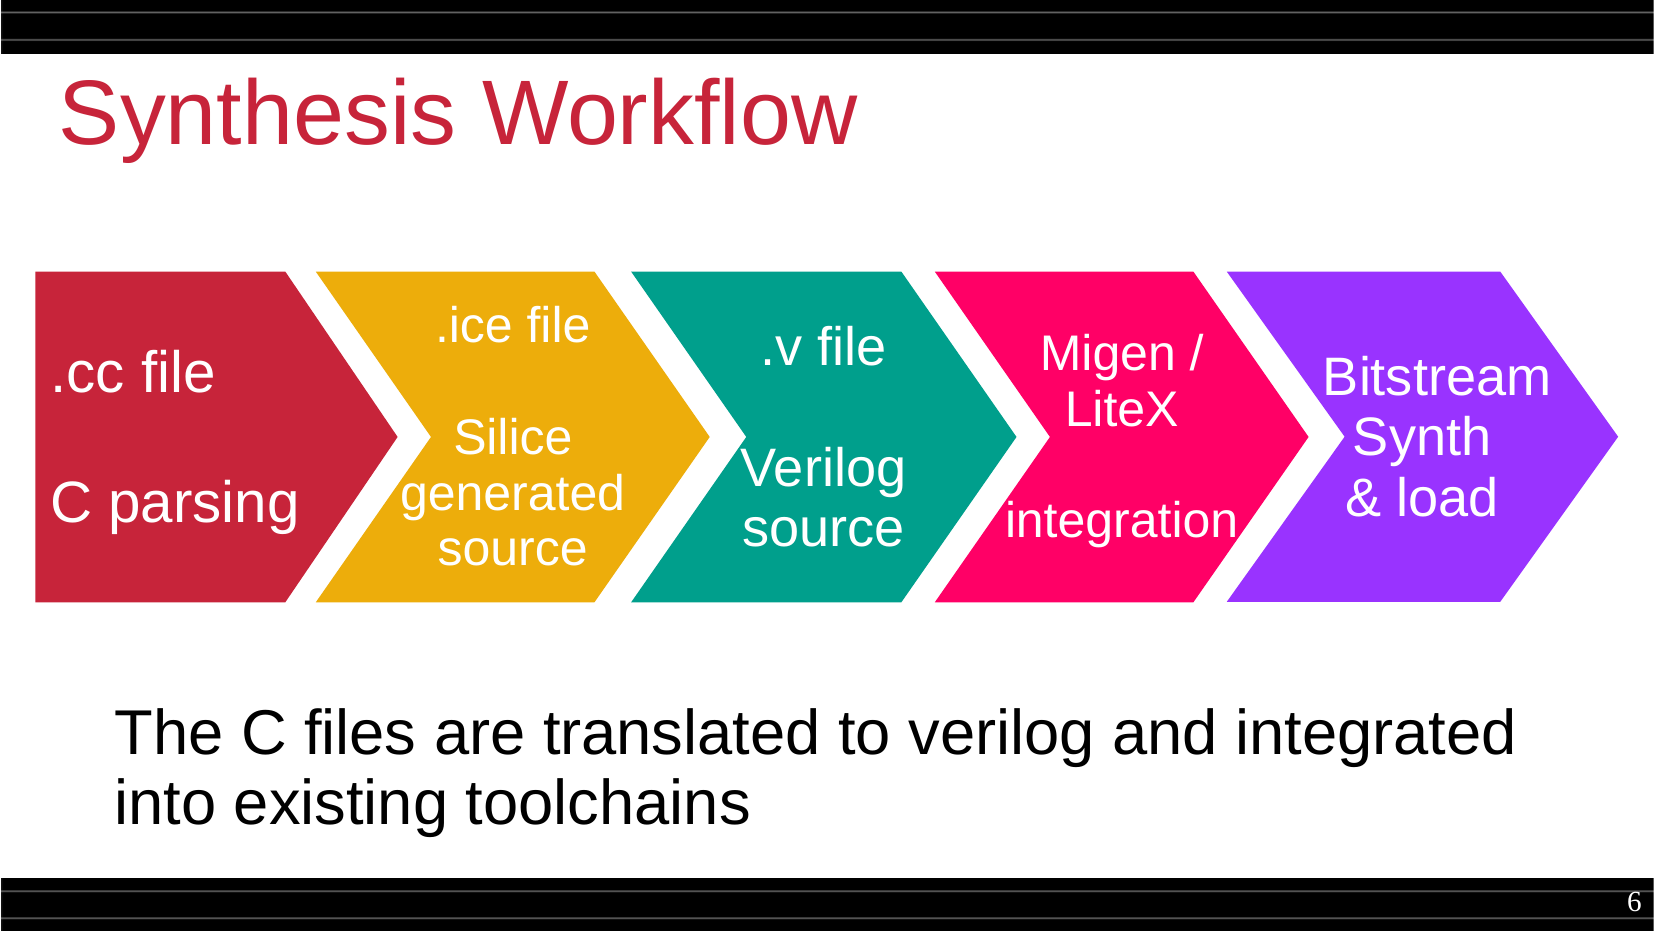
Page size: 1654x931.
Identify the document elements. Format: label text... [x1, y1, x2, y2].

text_box .ice file Silice generated source [315, 271, 710, 603]
picture [1, 0, 1654, 54]
text_box Migen / LiteX integration [934, 271, 1309, 603]
picture [1, 878, 1654, 931]
title Synthesis Workflow [59, 35, 1548, 191]
list The C files are translated to verilog and integrated into existing toolchains [47, 696, 1583, 839]
text_box .cc file C parsing [35, 271, 398, 603]
text_box .v file Verilog source [631, 271, 1017, 603]
text_box Bitstream Synth & load [1226, 271, 1619, 602]
